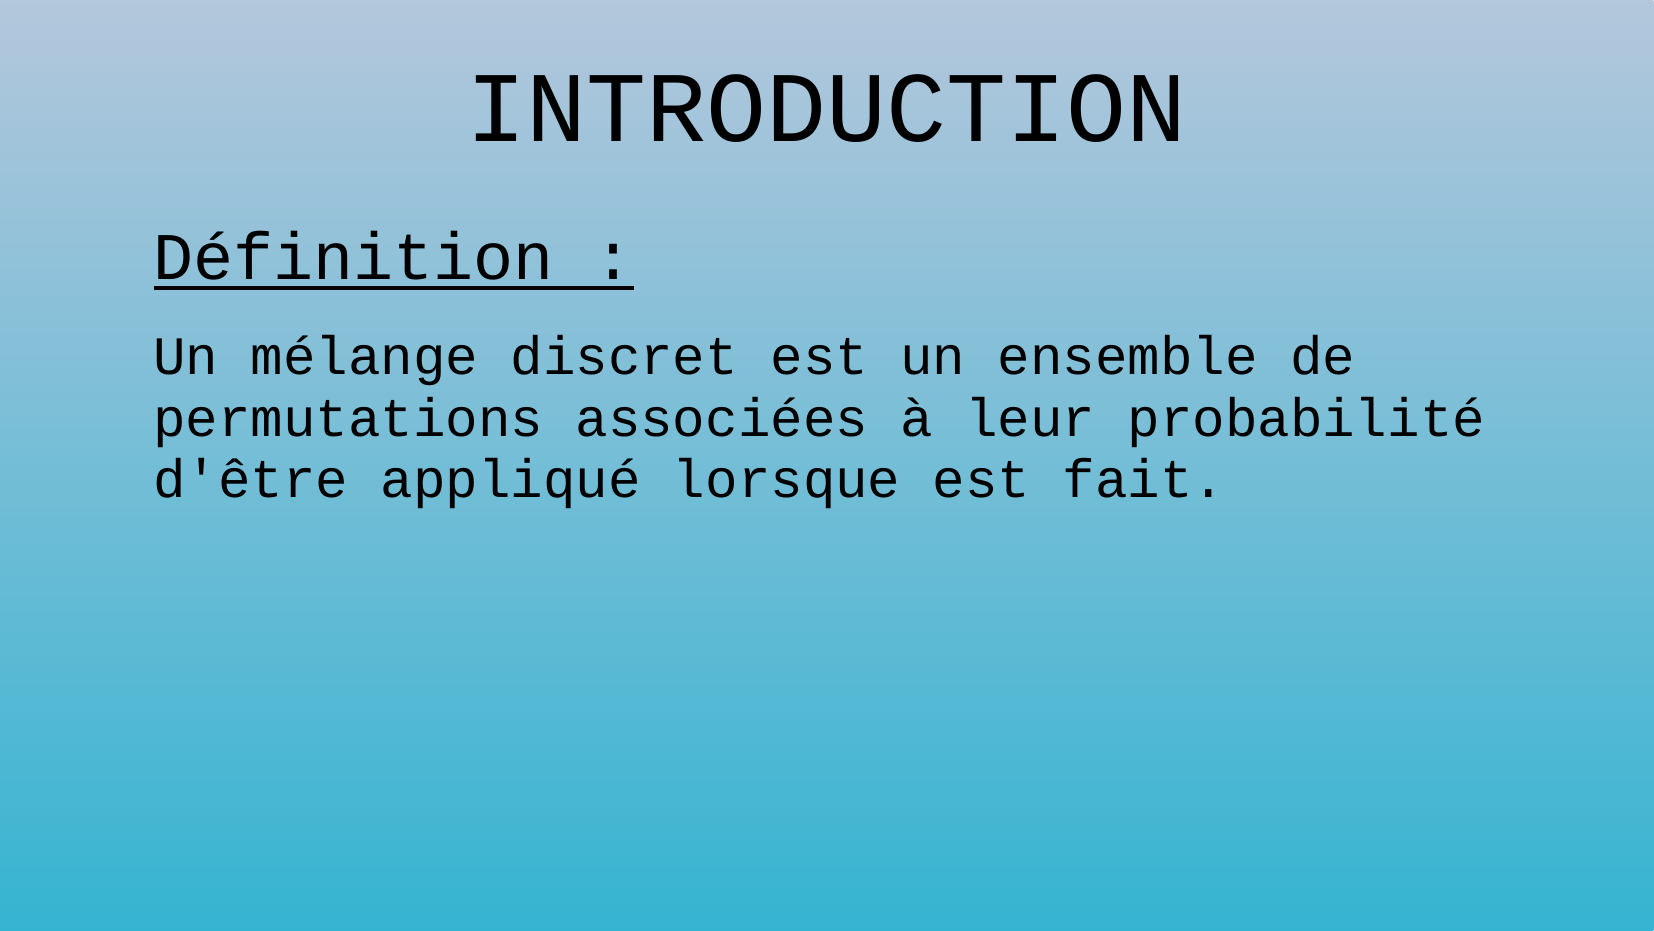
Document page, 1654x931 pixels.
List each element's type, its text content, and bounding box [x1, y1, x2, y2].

list Définition : Un mélange discret est un ensemble de permutations associées à leur probabilité d'être appliqué lorsque est fait. [82, 224, 1571, 764]
title INTRODUCTION [82, 37, 1571, 193]
